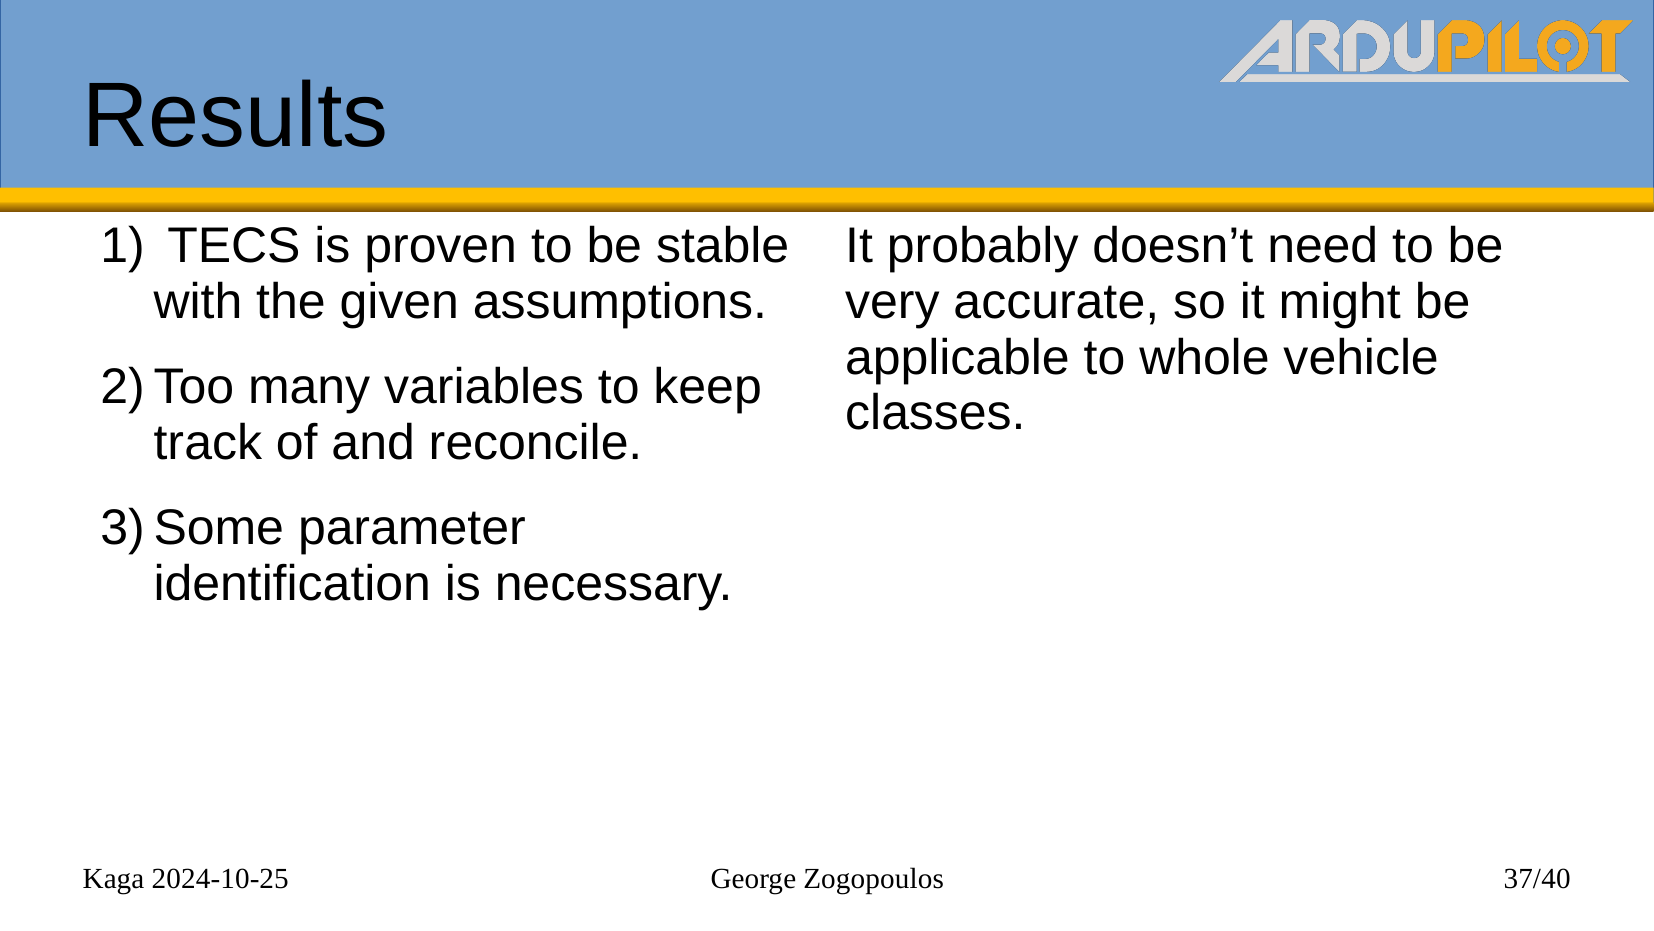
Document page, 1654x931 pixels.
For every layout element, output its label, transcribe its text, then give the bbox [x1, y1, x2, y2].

picture [1219, 20, 1633, 82]
list It probably doesn’t need to be very accurate, so it might be applicable to whole vehicle classes. [845, 217, 1572, 757]
list TECS is proven to be stable with the given assumptions. Too many variables to keep track of and reconcile. Some parameter identification is necessary. [82, 217, 809, 757]
title Results [82, 37, 1571, 193]
